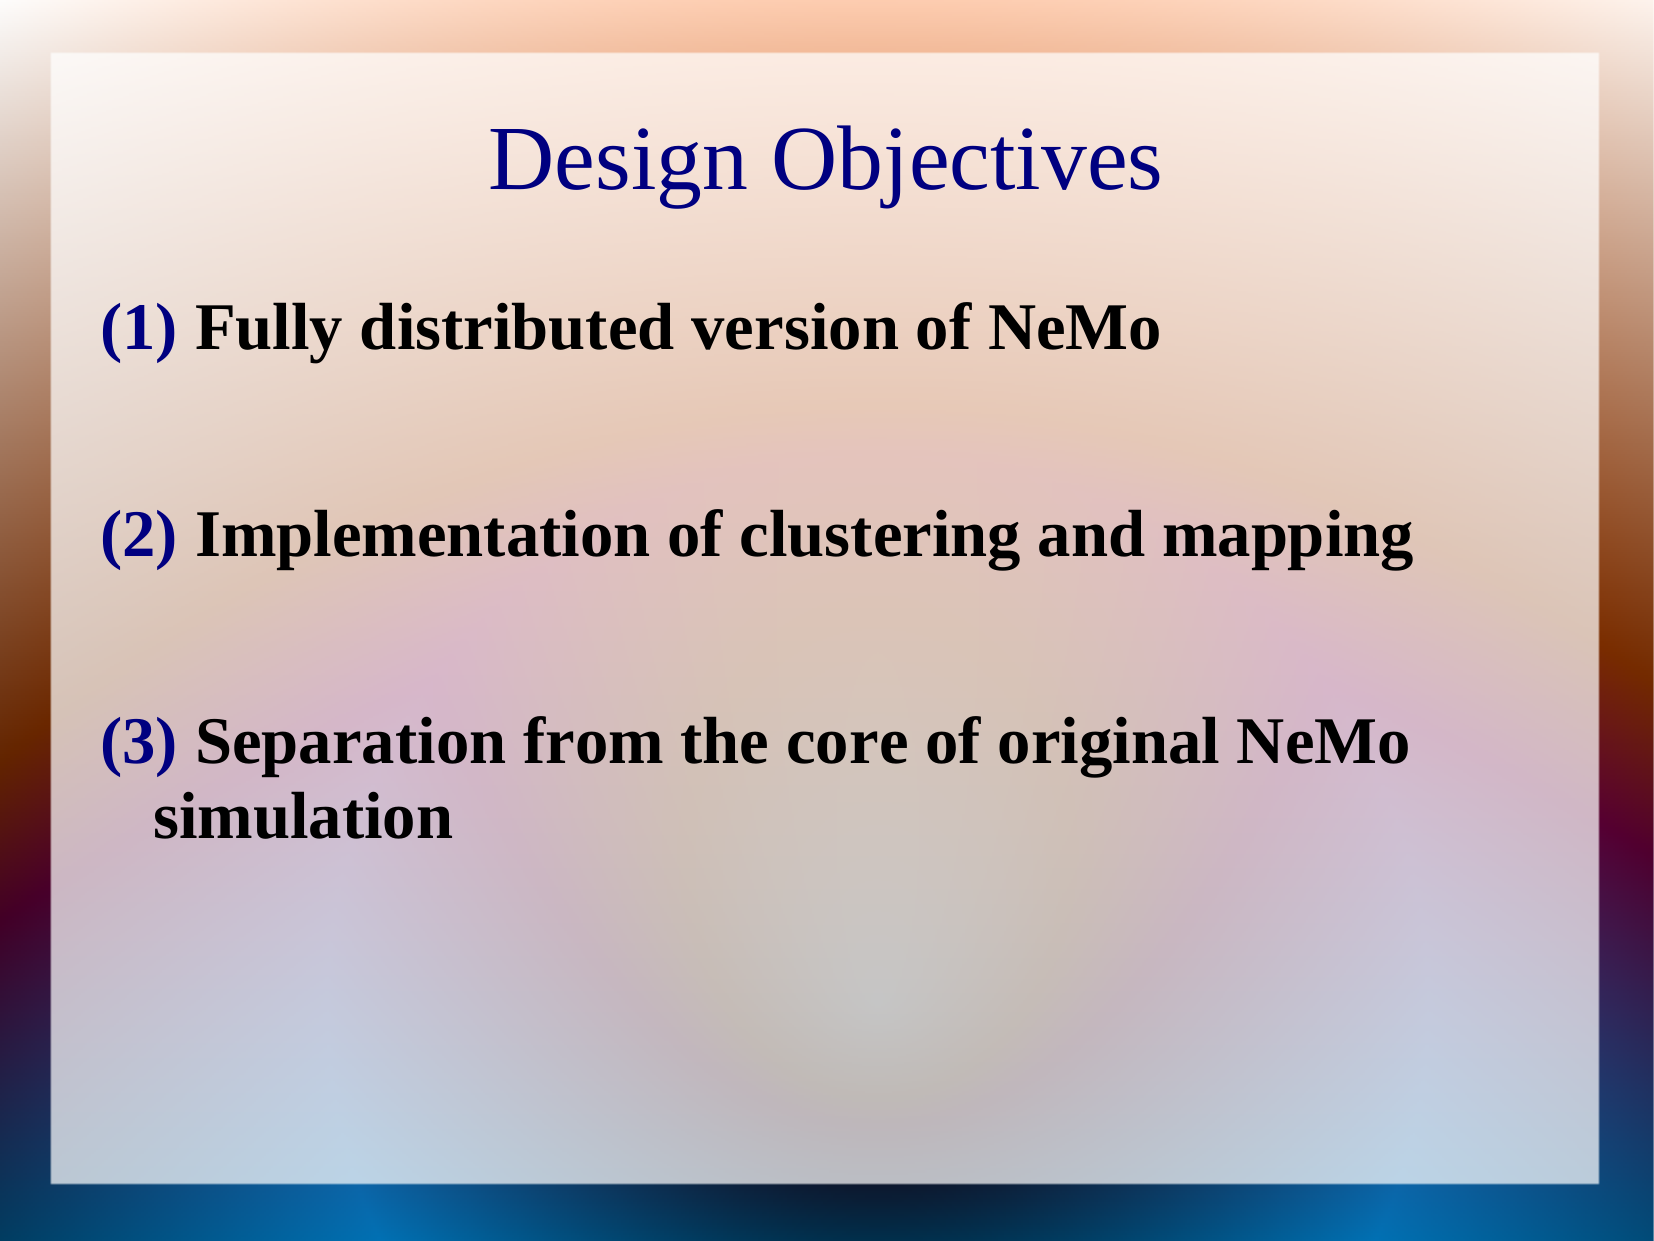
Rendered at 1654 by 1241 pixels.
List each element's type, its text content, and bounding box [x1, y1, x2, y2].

picture [0, 0, 1654, 1241]
title Design Objectives [82, 55, 1571, 263]
list Fully distributed version of NeMo Implementation of clustering and mapping Separation from the core of original NeMo simulation [82, 290, 1571, 1010]
